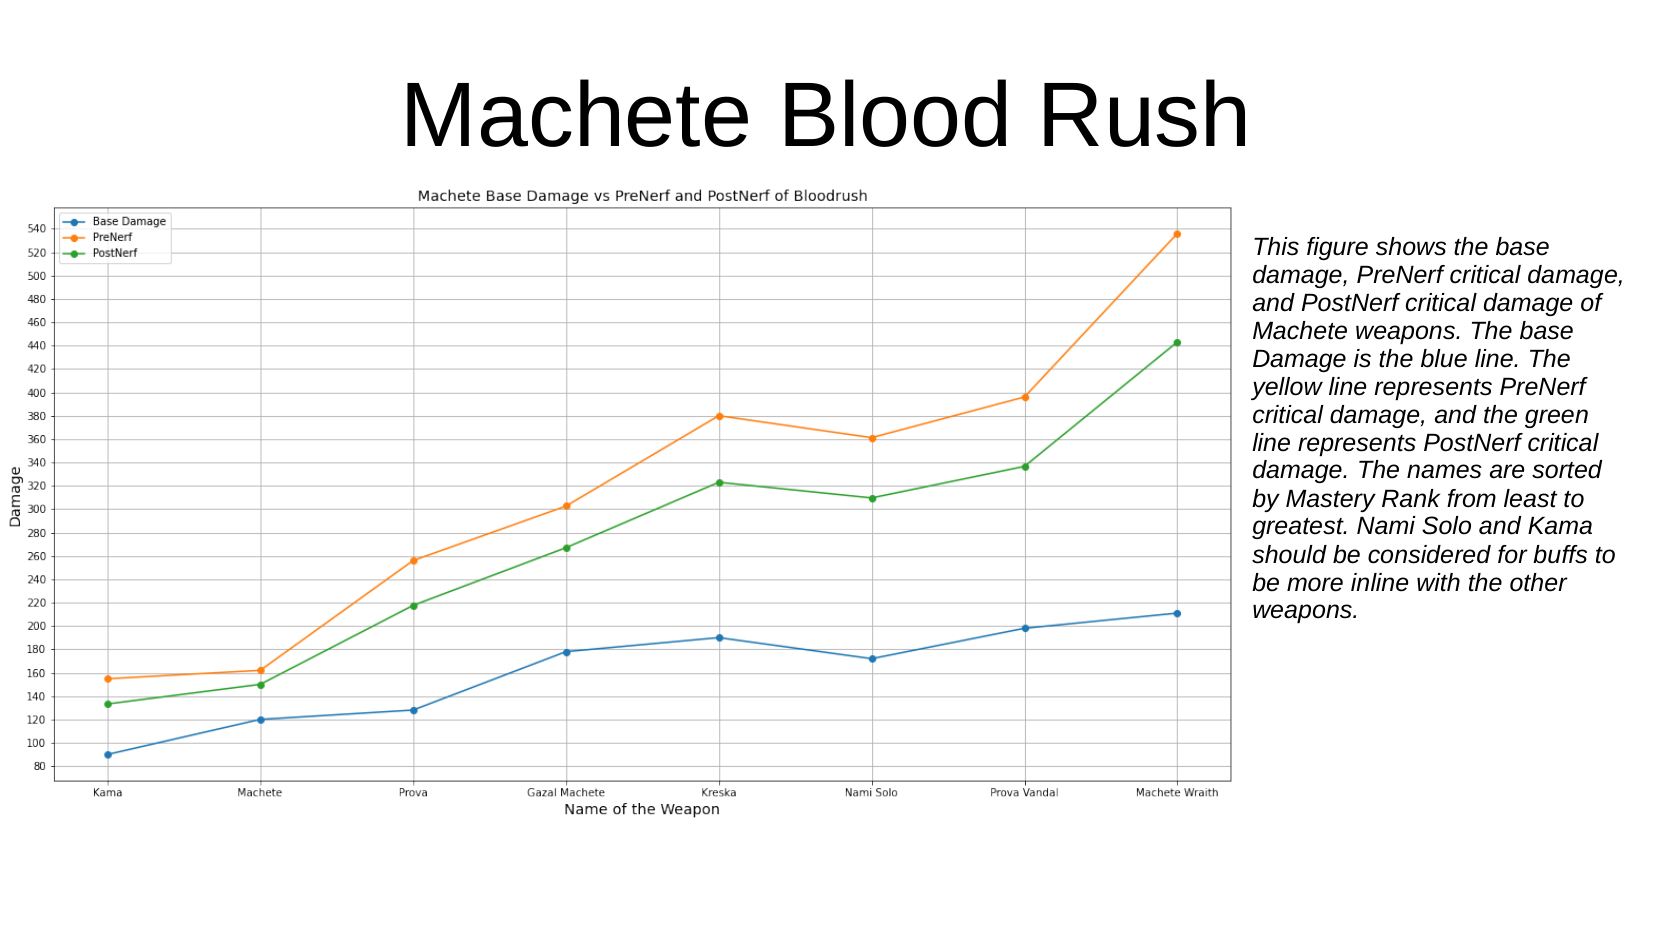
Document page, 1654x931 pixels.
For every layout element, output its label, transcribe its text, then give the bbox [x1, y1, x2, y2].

picture [0, 182, 1238, 826]
text_box This figure shows the base damage, PreNerf critical damage, and PostNerf critical damage of Machete weapons. The base Damage is the blue line. The yellow line represents PreNerf critical damage, and the green line represents PostNerf critical damage. The names are sorted by Mastery Rank from least to greatest. Nami Solo and Kama should be considered for buffs to be more inline with the other weapons. [1237, 225, 1651, 632]
title Machete Blood Rush [82, 37, 1571, 193]
